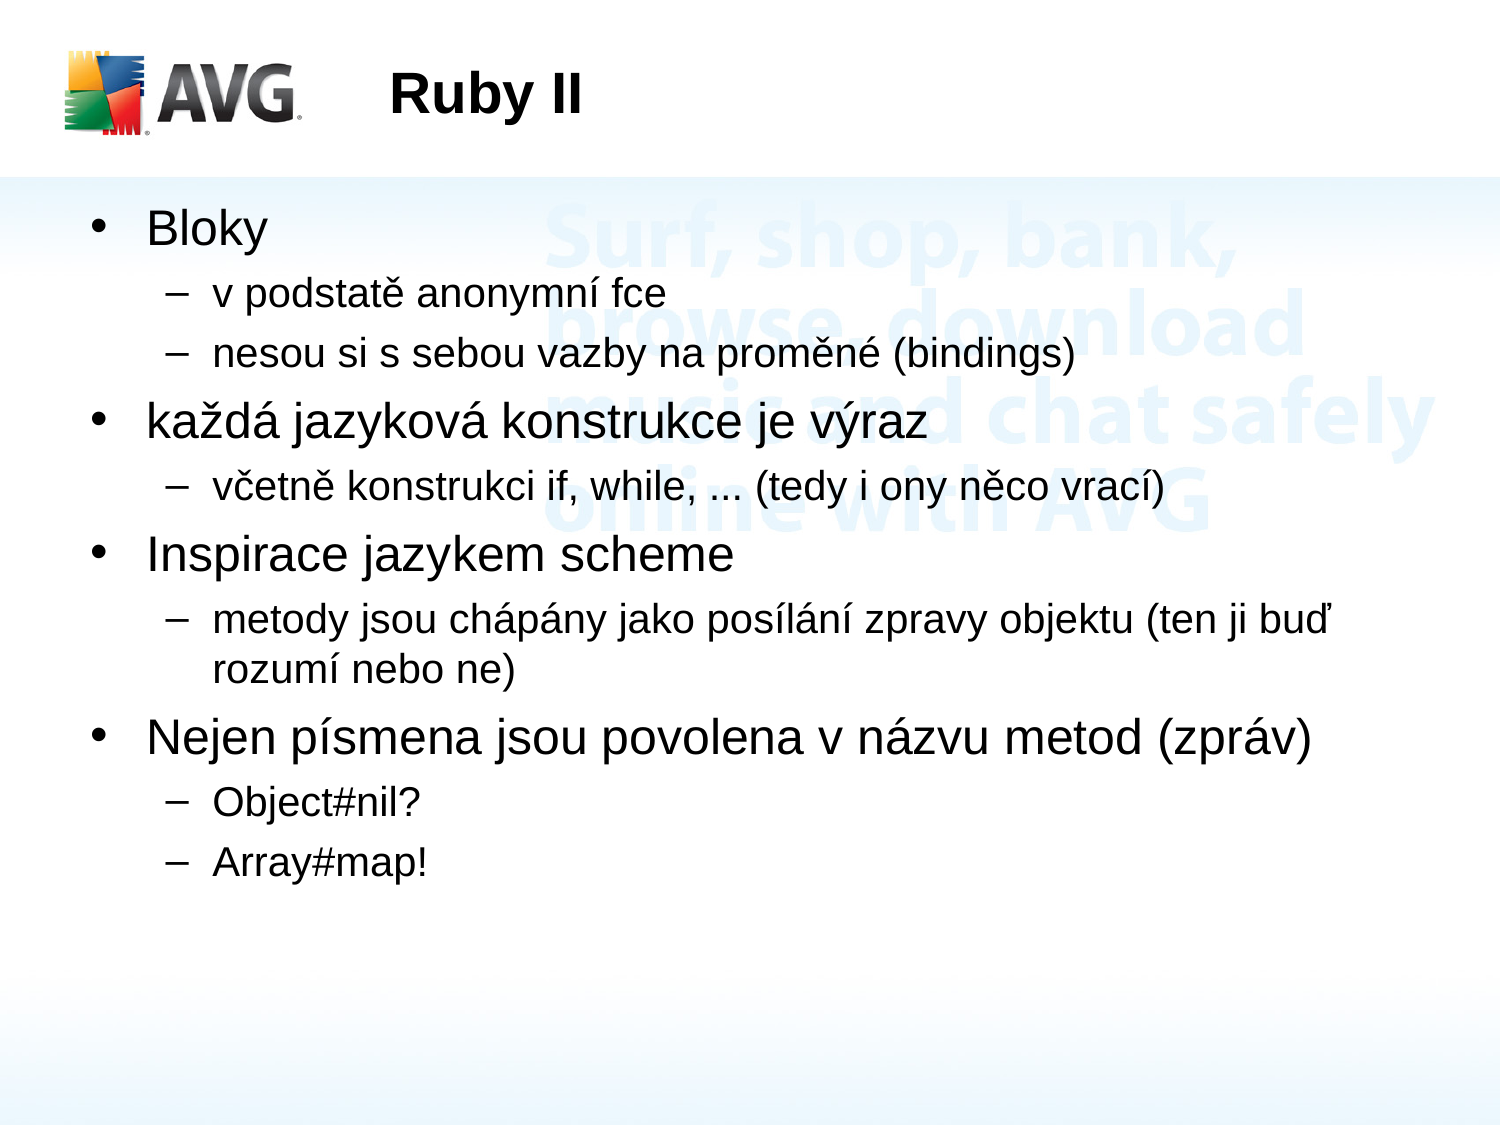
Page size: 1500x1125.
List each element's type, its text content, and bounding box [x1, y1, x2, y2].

picture [0, 0, 1500, 1125]
list Bloky v podstatě anonymní fce nesou si s sebou vazby na proměné (bindings) každá jazyková konstrukce je výraz včetně konstrukci if, while, ... (tedy i ony něco vrací) Inspirace jazykem scheme metody jsou chápány jako posílání zpravy objektu (ten ji buď rozumí nebo ne) Nejen písmena jsou povolena v názvu metod (zpráv) Object#nil? Array#map! [75, 187, 1426, 1020]
title Ruby II [375, 29, 1463, 150]
